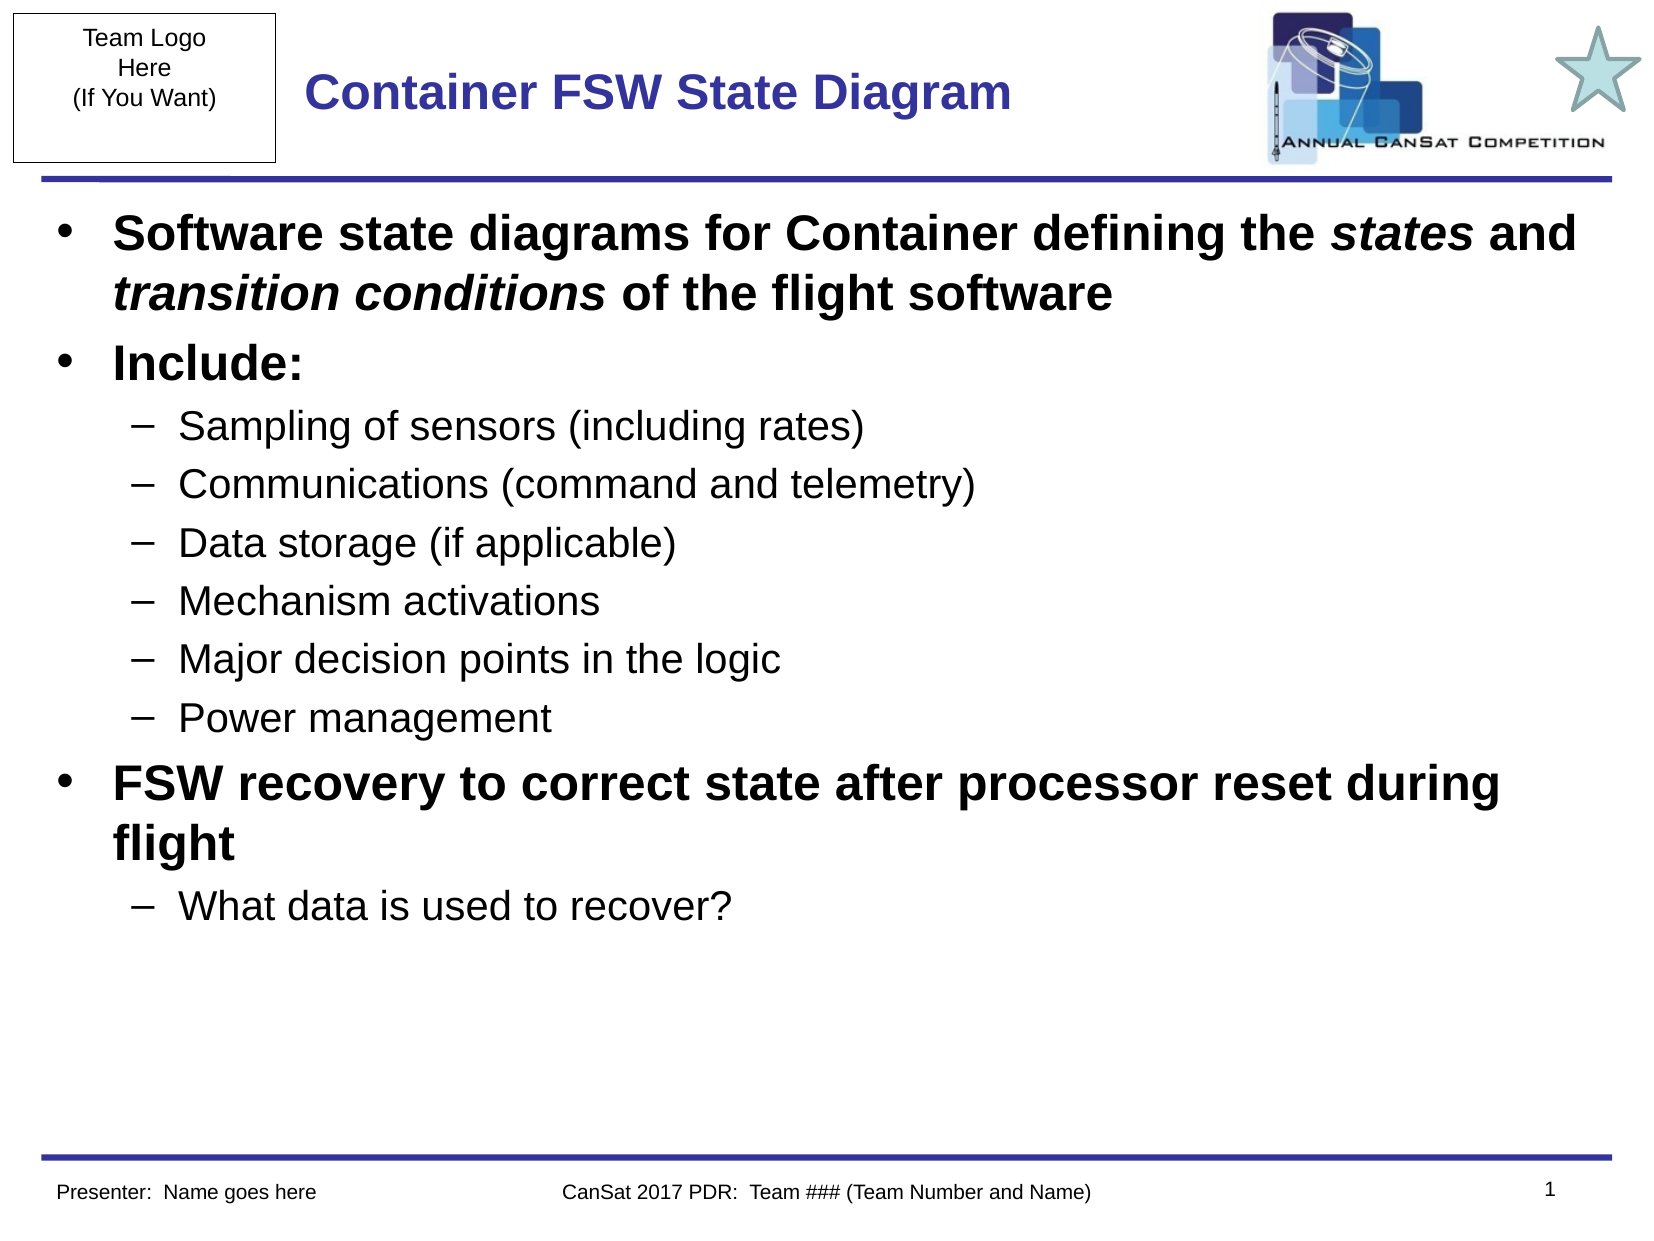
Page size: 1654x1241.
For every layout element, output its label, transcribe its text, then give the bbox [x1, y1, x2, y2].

title Container FSW State Diagram [289, 13, 1365, 166]
footer CanSat 2017 PDR: Team ### (Team Number and Name) [496, 1171, 1158, 1216]
text_box [1556, 27, 1640, 111]
slide_number <number> [1446, 1168, 1571, 1213]
text_box Presenter: Name goes here [41, 1171, 455, 1216]
list Software state diagrams for Container defining the states and transition conditions of the flight software Include: Sampling of sensors (including rates) Communications (command and telemetry) Data storage (if applicable) Mechanism activations Major decision points in the logic Power management FSW recovery to correct state after processor reset during flight What data is used to recover? [41, 192, 1613, 1130]
picture [1573, 73, 1582, 106]
picture [1259, 1, 1613, 173]
